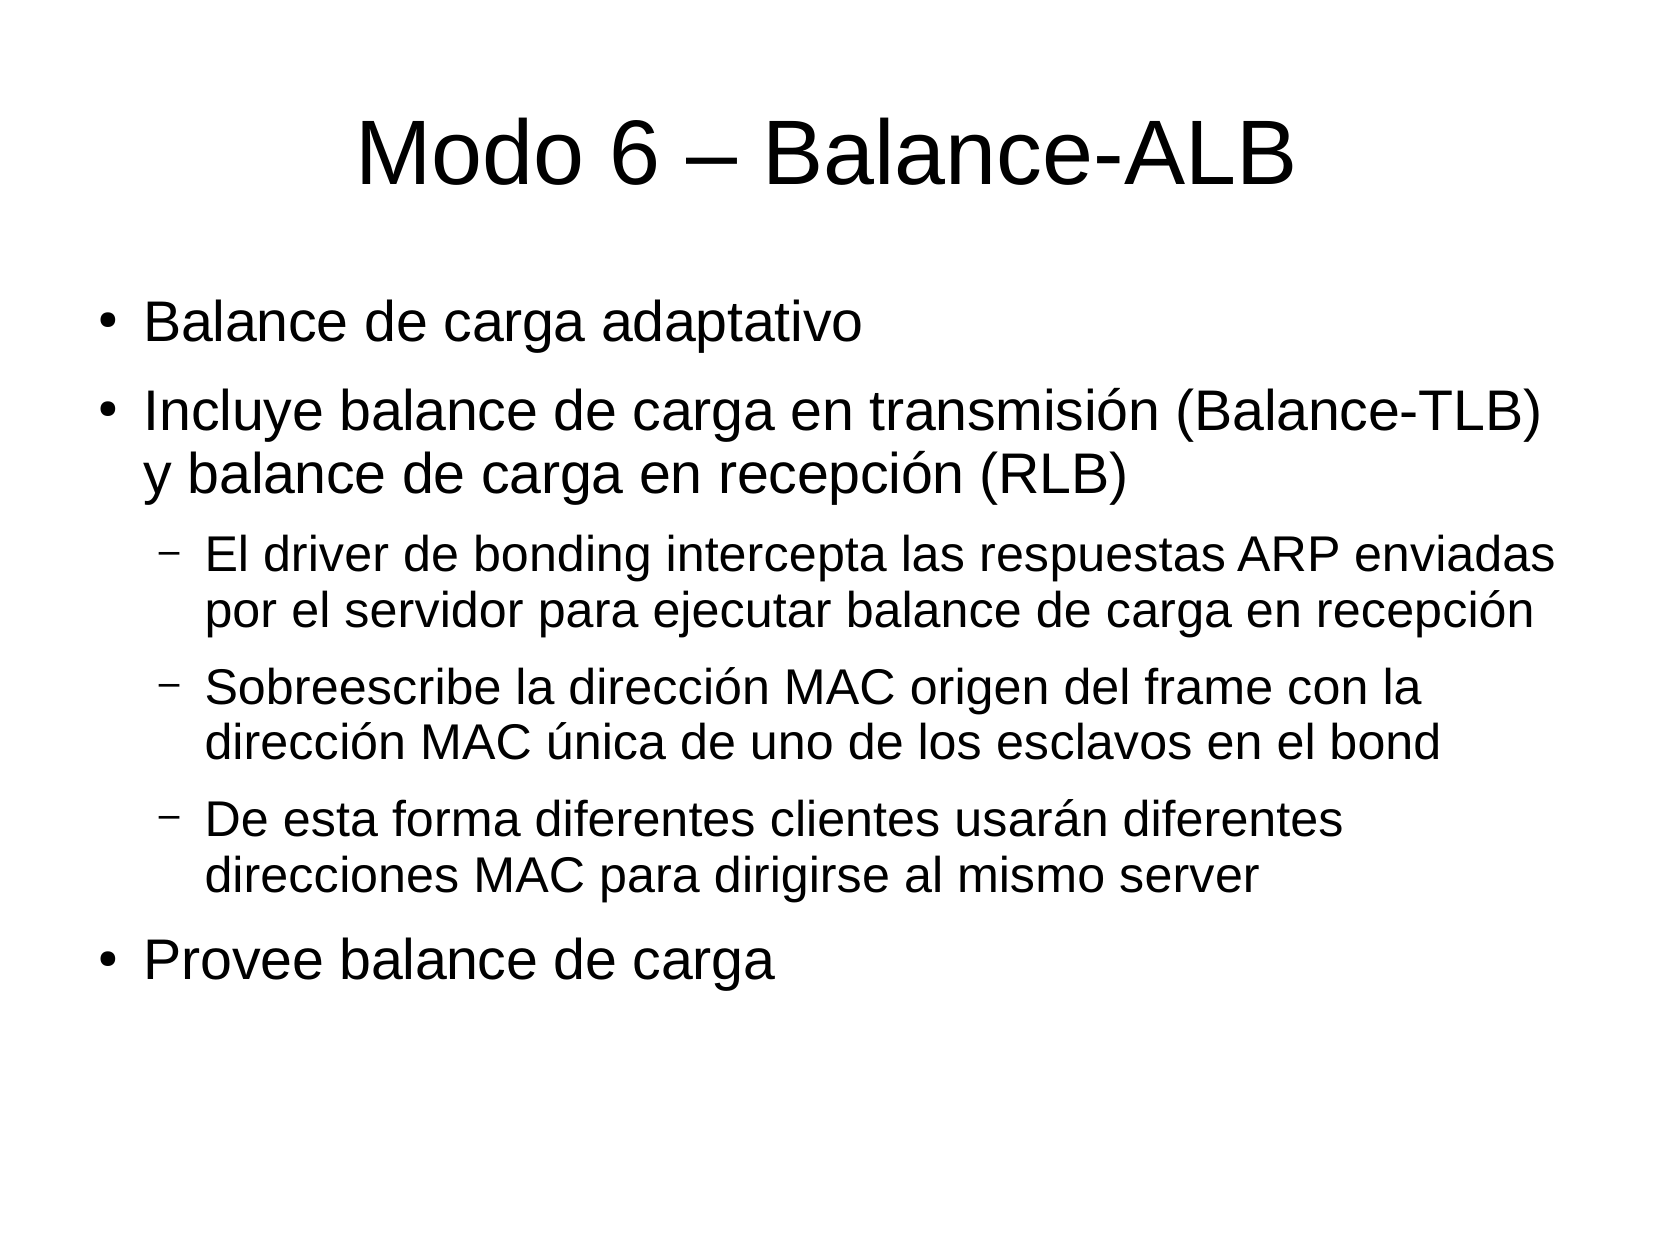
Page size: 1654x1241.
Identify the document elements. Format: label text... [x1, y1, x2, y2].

title Modo 6 – Balance-ALB [82, 49, 1571, 257]
list Balance de carga adaptativo Incluye balance de carga en transmisión (Balance-TLB) y balance de carga en recepción (RLB) El driver de bonding intercepta las respuestas ARP enviadas por el servidor para ejecutar balance de carga en recepción Sobreescribe la dirección MAC origen del frame con la dirección MAC única de uno de los esclavos en el bond De esta forma diferentes clientes usarán diferentes direcciones MAC para dirigirse al mismo server Provee balance de carga [82, 290, 1571, 1010]
